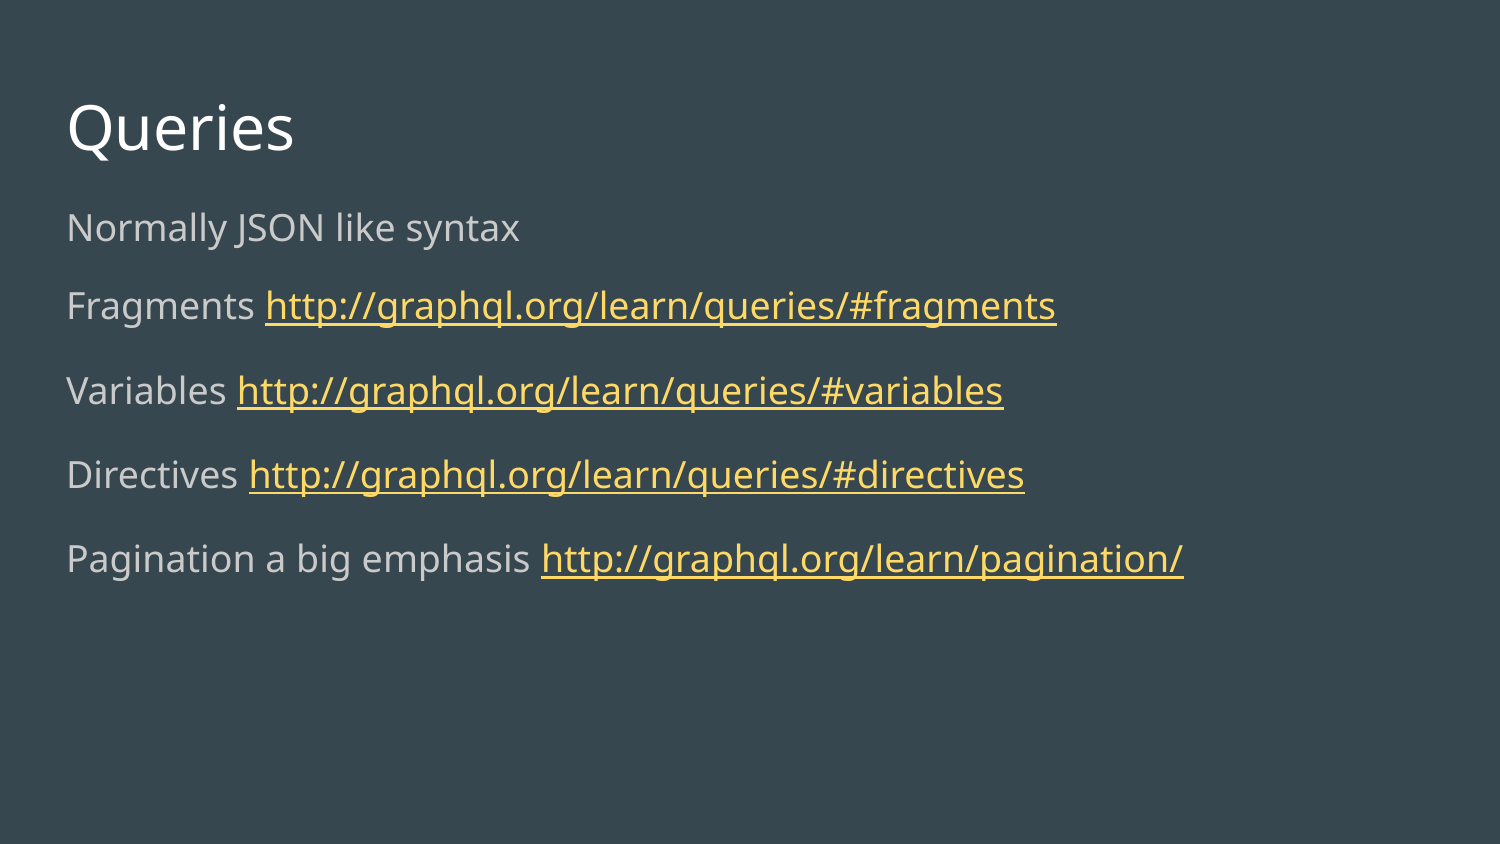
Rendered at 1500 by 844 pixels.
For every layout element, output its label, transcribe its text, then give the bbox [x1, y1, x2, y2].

title Queries [51, 72, 1449, 167]
list Normally JSON like syntax Fragments http://graphql.org/learn/queries/#fragments Variables http://graphql.org/learn/queries/#variables Directives http://graphql.org/learn/queries/#directives Pagination a big emphasis http://graphql.org/learn/pagination/ [51, 189, 1449, 750]
